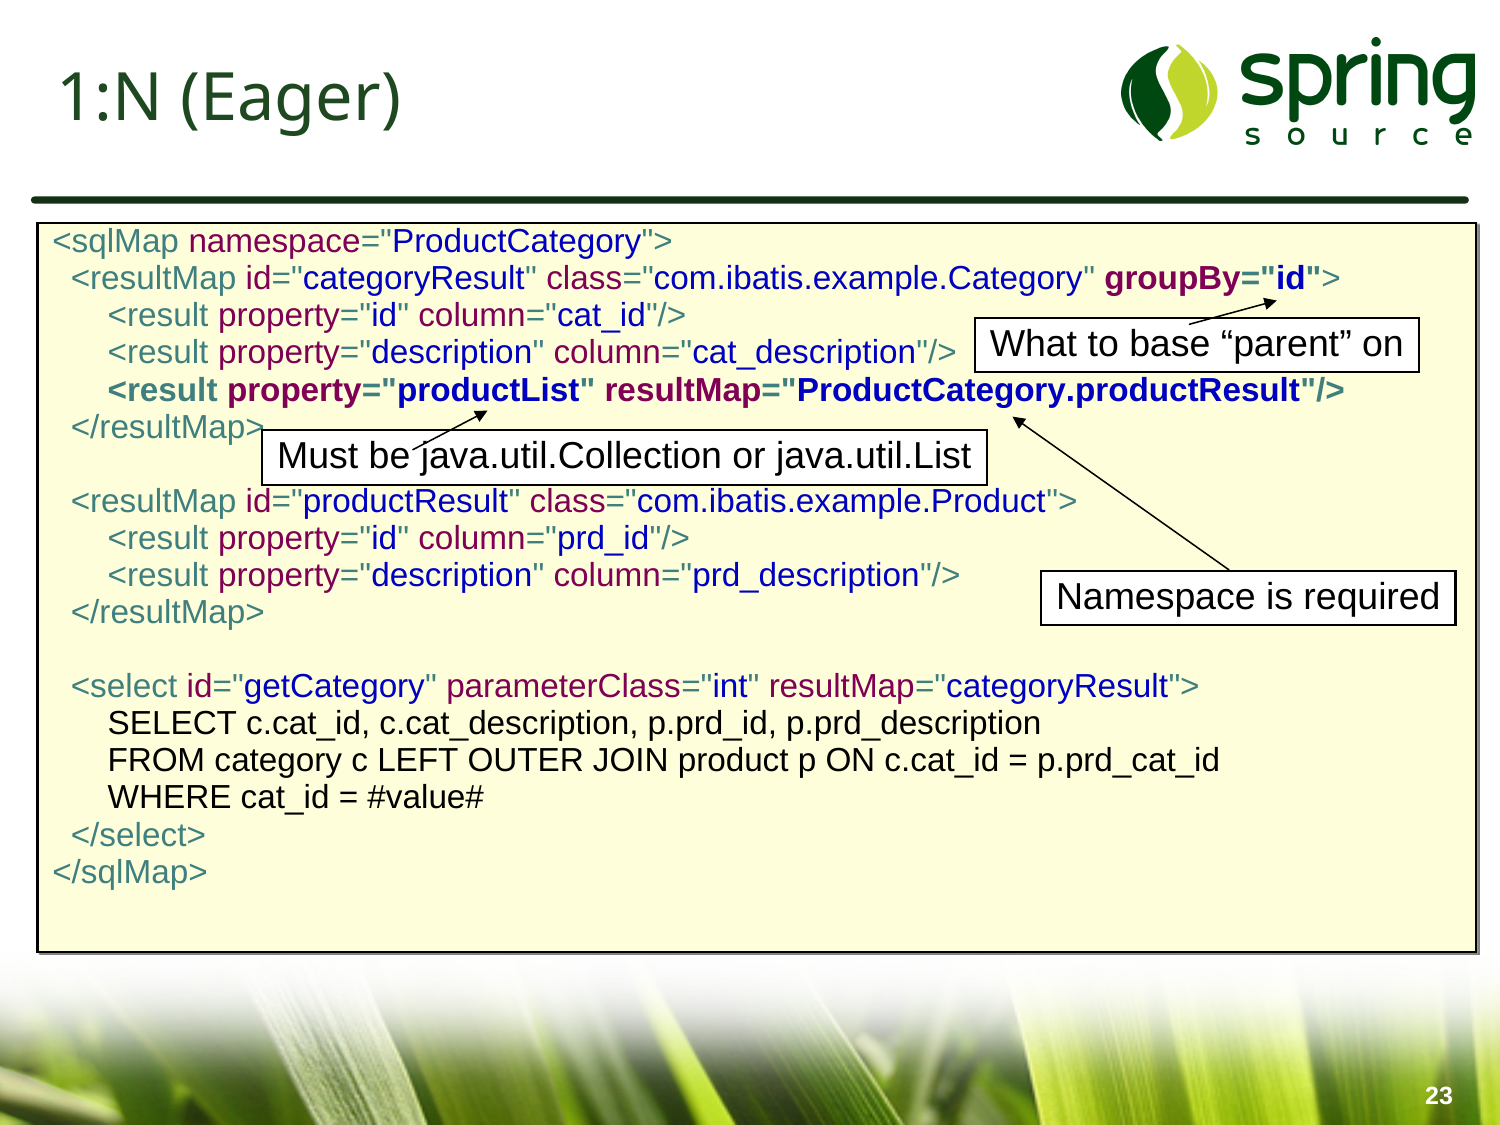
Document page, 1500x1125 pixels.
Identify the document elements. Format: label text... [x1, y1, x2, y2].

text_box What to base “parent” on [974, 317, 1419, 373]
text_box <sqlMap namespace="ProductCategory"> <resultMap id="categoryResult" class="com.ibatis.example.Category" groupBy="id"> <result property="id" column="cat_id"/> <result property="description" column="cat_description"/> <result property="productList" resultMap="ProductCategory.productResult"/> </resultMap> <resultMap id="productResult" class="com.ibatis.example.Product"> <result property="id" column="prd_id"/> <result property="description" column="prd_description"/> </resultMap> <select id="getCategory" parameterClass="int" resultMap="categoryResult"> SELECT c.cat_id, c.cat_description, p.prd_id, p.prd_description FROM category c LEFT OUTER JOIN product p ON c.cat_id = p.prd_cat_id WHERE cat_id = #value# </select> </sqlMap> [37, 222, 1477, 952]
text_box Must be java.util.Collection or java.util.List [262, 430, 987, 485]
picture [0, 944, 1500, 1125]
text_box Namespace is required [1041, 570, 1456, 626]
picture [1121, 37, 1475, 145]
title 1:N (Eager)‏ [56, 14, 1089, 176]
